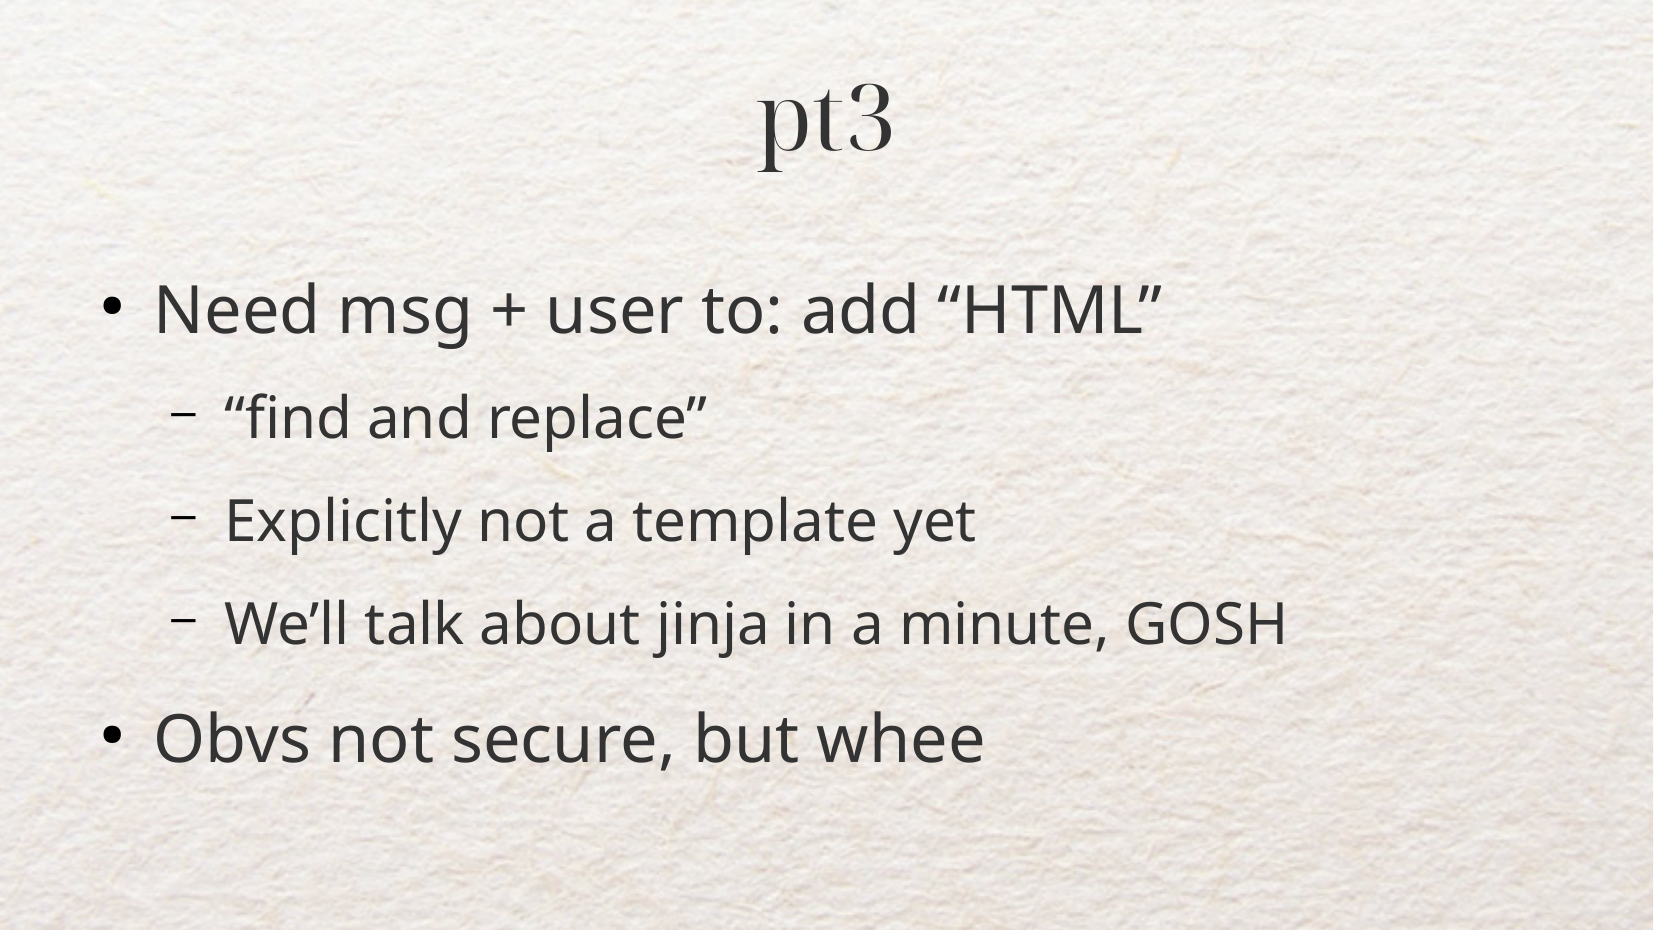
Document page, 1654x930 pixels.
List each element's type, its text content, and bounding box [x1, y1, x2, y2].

title pt3 [82, 37, 1571, 193]
picture [0, 0, 1654, 930]
list Need msg + user to: add “HTML” “find and replace” Explicitly not a template yet We’ll talk about jinja in a minute, GOSH Obvs not secure, but whee [82, 262, 1571, 825]
